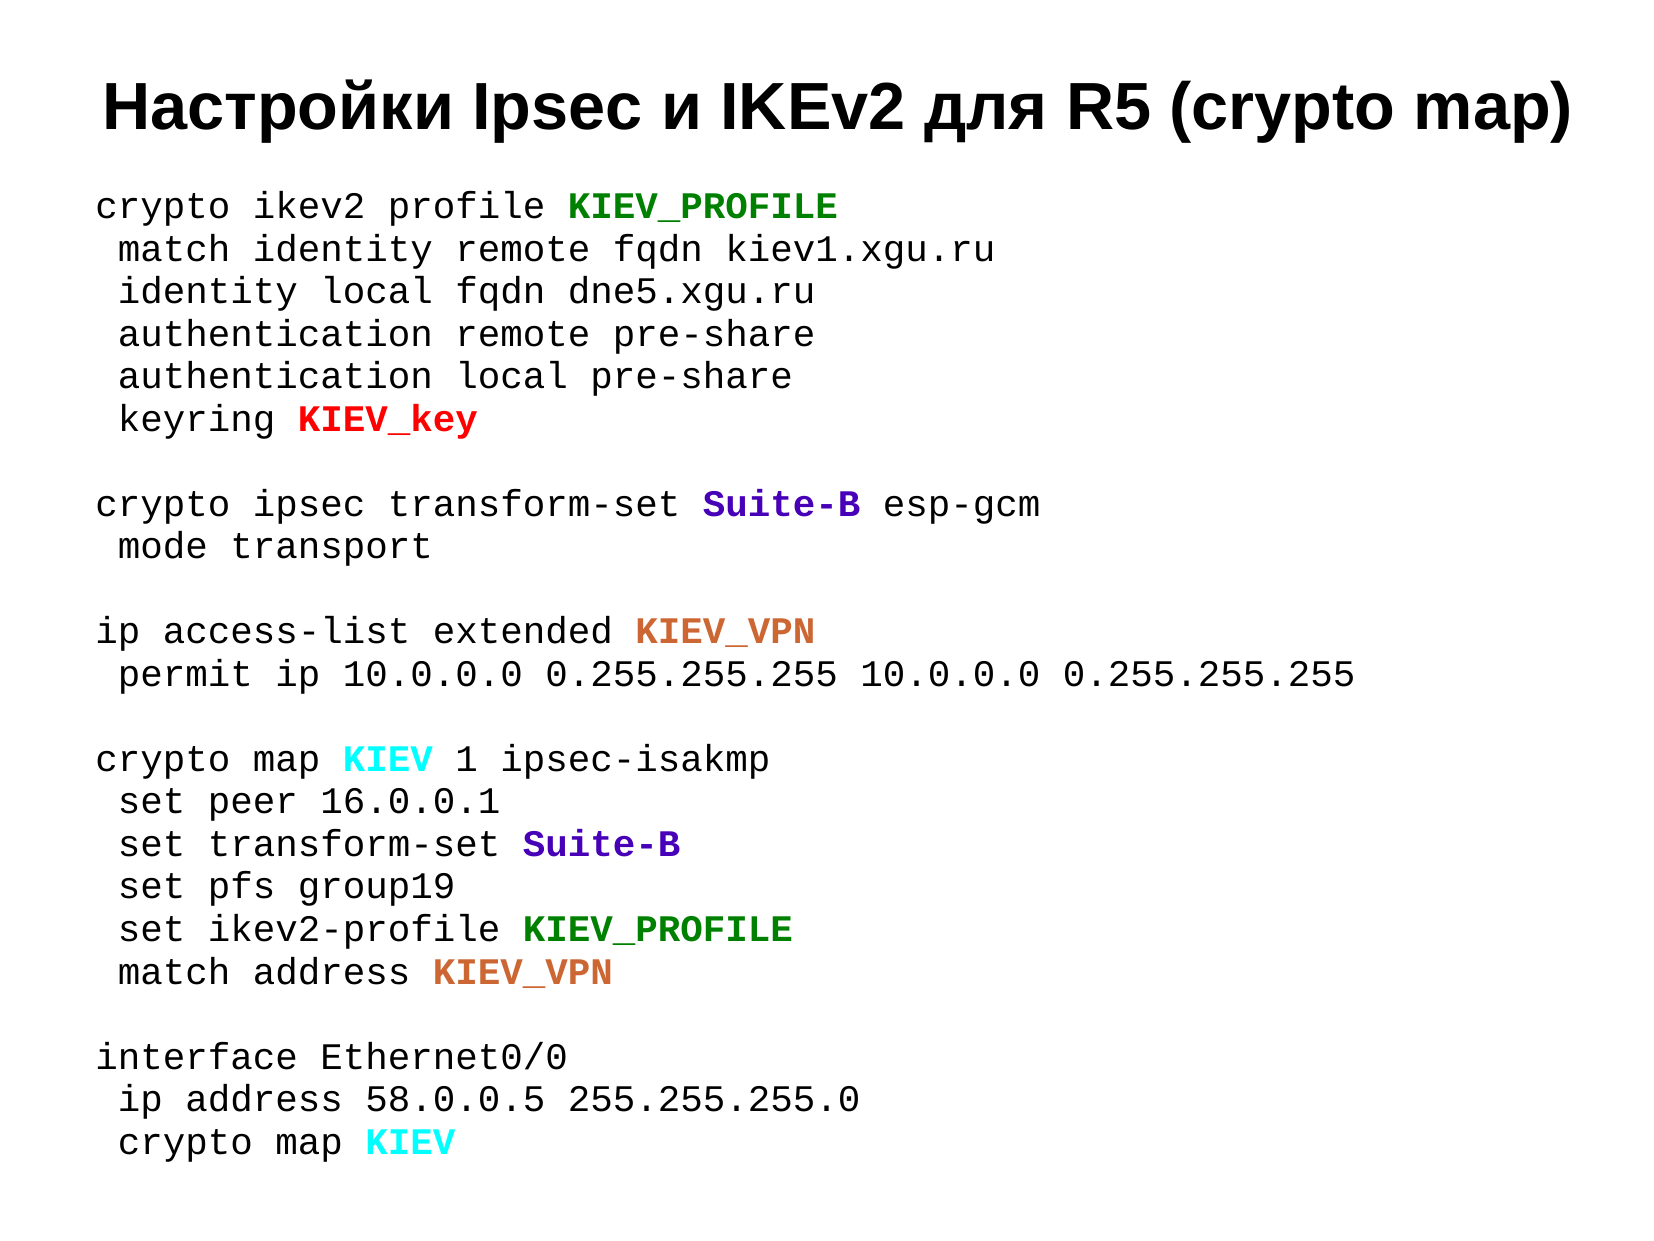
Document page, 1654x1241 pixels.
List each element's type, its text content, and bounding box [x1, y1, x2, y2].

text_box Настройки Ipsec и IKEv2 для R5 (crypto map) [64, 37, 1613, 151]
list crypto ikev2 profile KIEV_PROFILE match identity remote fqdn kiev1.xgu.ru identity local fqdn dne5.xgu.ru authentication remote pre-share authentication local pre-share keyring KIEV_key crypto ipsec transform-set Suite-B esp-gcm mode transport ip access-list extended KIEV_VPN permit ip 10.0.0.0 0.255.255.255 10.0.0.0 0.255.255.255 crypto map KIEV 1 ipsec-isakmp set peer 16.0.0.1 set transform-set Suite-B set pfs group19 set ikev2-profile KIEV_PROFILE match address KIEV_VPN interface Ethernet0/0 ip address 58.0.0.5 255.255.255.0 crypto map KIEV [95, 187, 1538, 1208]
